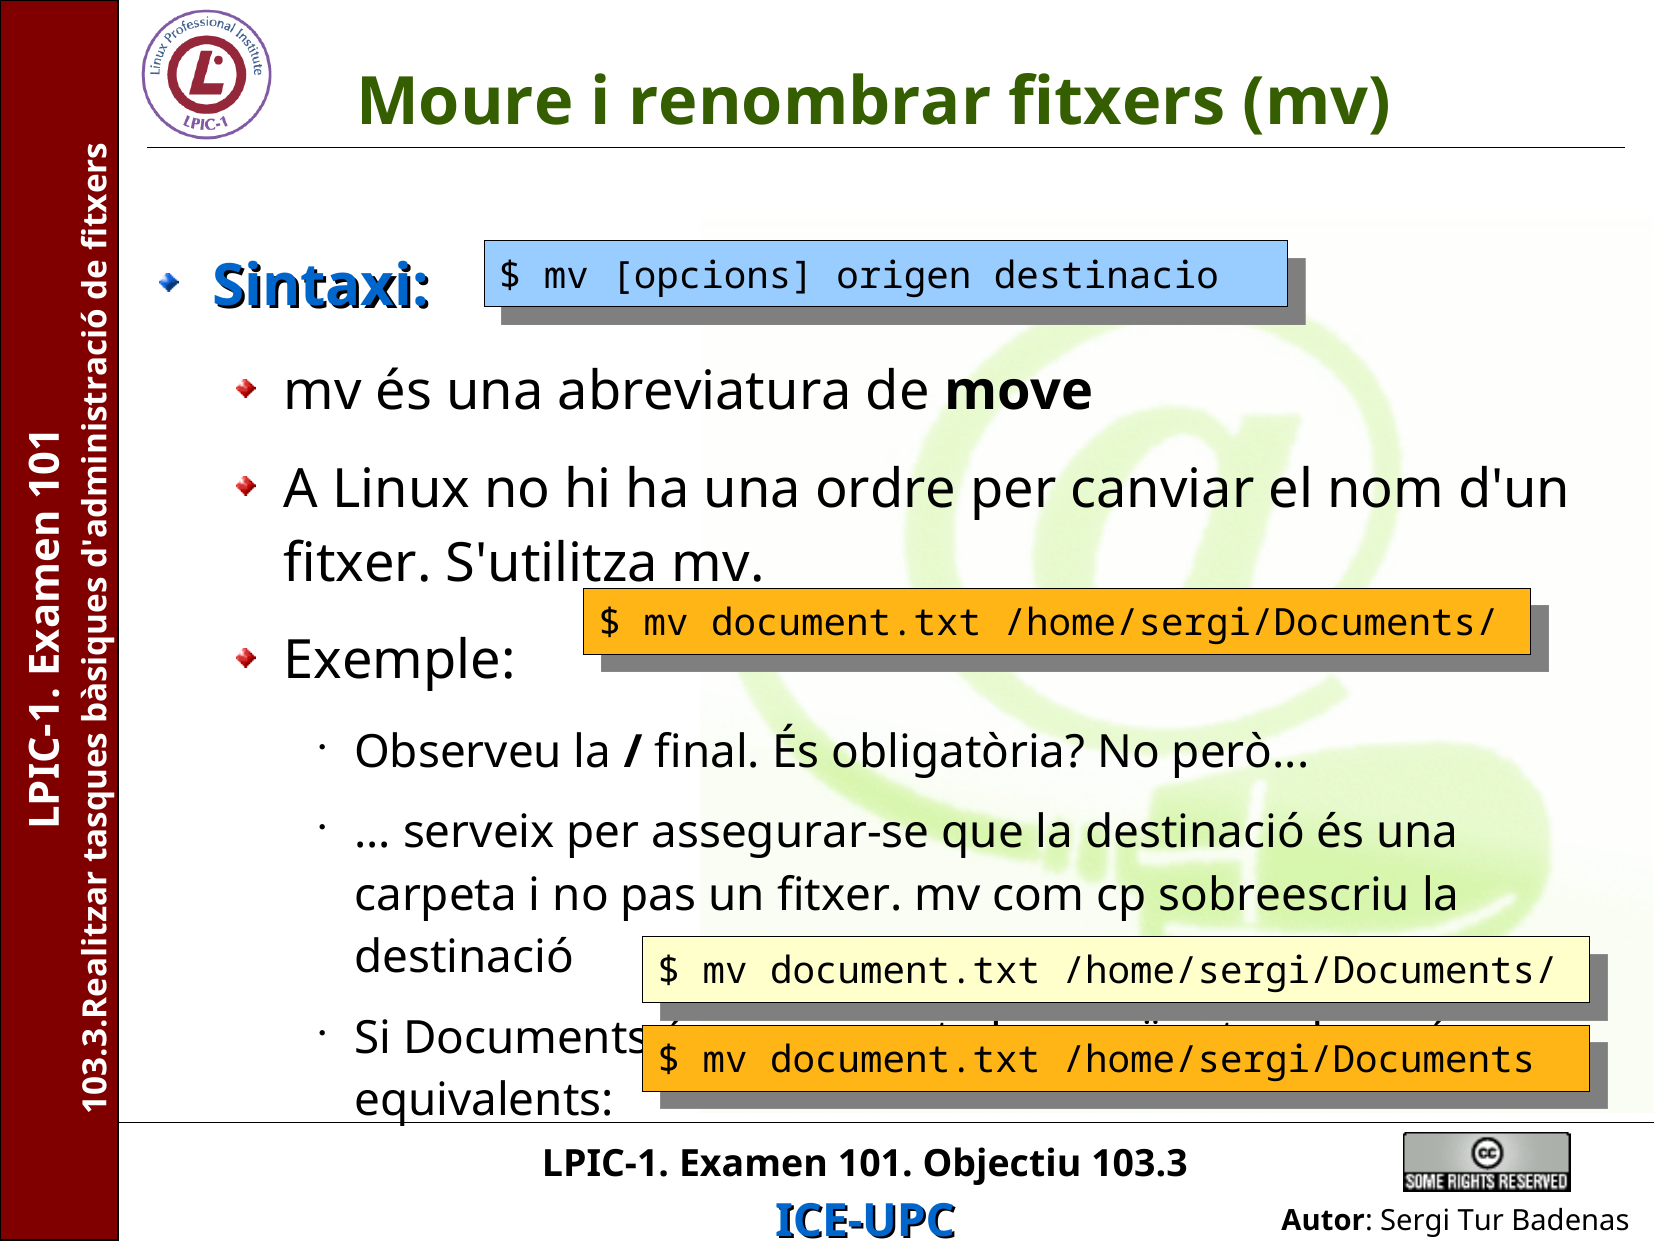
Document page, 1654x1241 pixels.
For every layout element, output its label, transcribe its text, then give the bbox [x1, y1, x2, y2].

text_box $ mv document.txt /home/sergi/Documents [642, 1025, 1590, 1086]
list Sintaxi: mv és una abreviatura de move A Linux no hi ha una ordre per canviar el nom d'un fitxer. S'utilitza mv. Exemple: Observeu la / final. És obligatòria? No però... ... serveix per assegurar-se que la destinació és una carpeta i no pas un fitxer. mv com cp sobreescriu la destinació Si Documents és una carpeta les següent ordres són equivalents: [141, 242, 1630, 1078]
text_box $ mv document.txt /home/sergi/Documents/ [583, 588, 1531, 649]
picture [135, 5, 277, 56]
text_box $ mv [opcions] origen destinacio [484, 240, 1288, 305]
title Moure i renombrar fitxers (mv) [129, 56, 1619, 141]
text_box $ mv document.txt /home/sergi/Documents/ [642, 936, 1590, 997]
picture [1403, 1132, 1571, 1192]
picture [700, 217, 1654, 1113]
